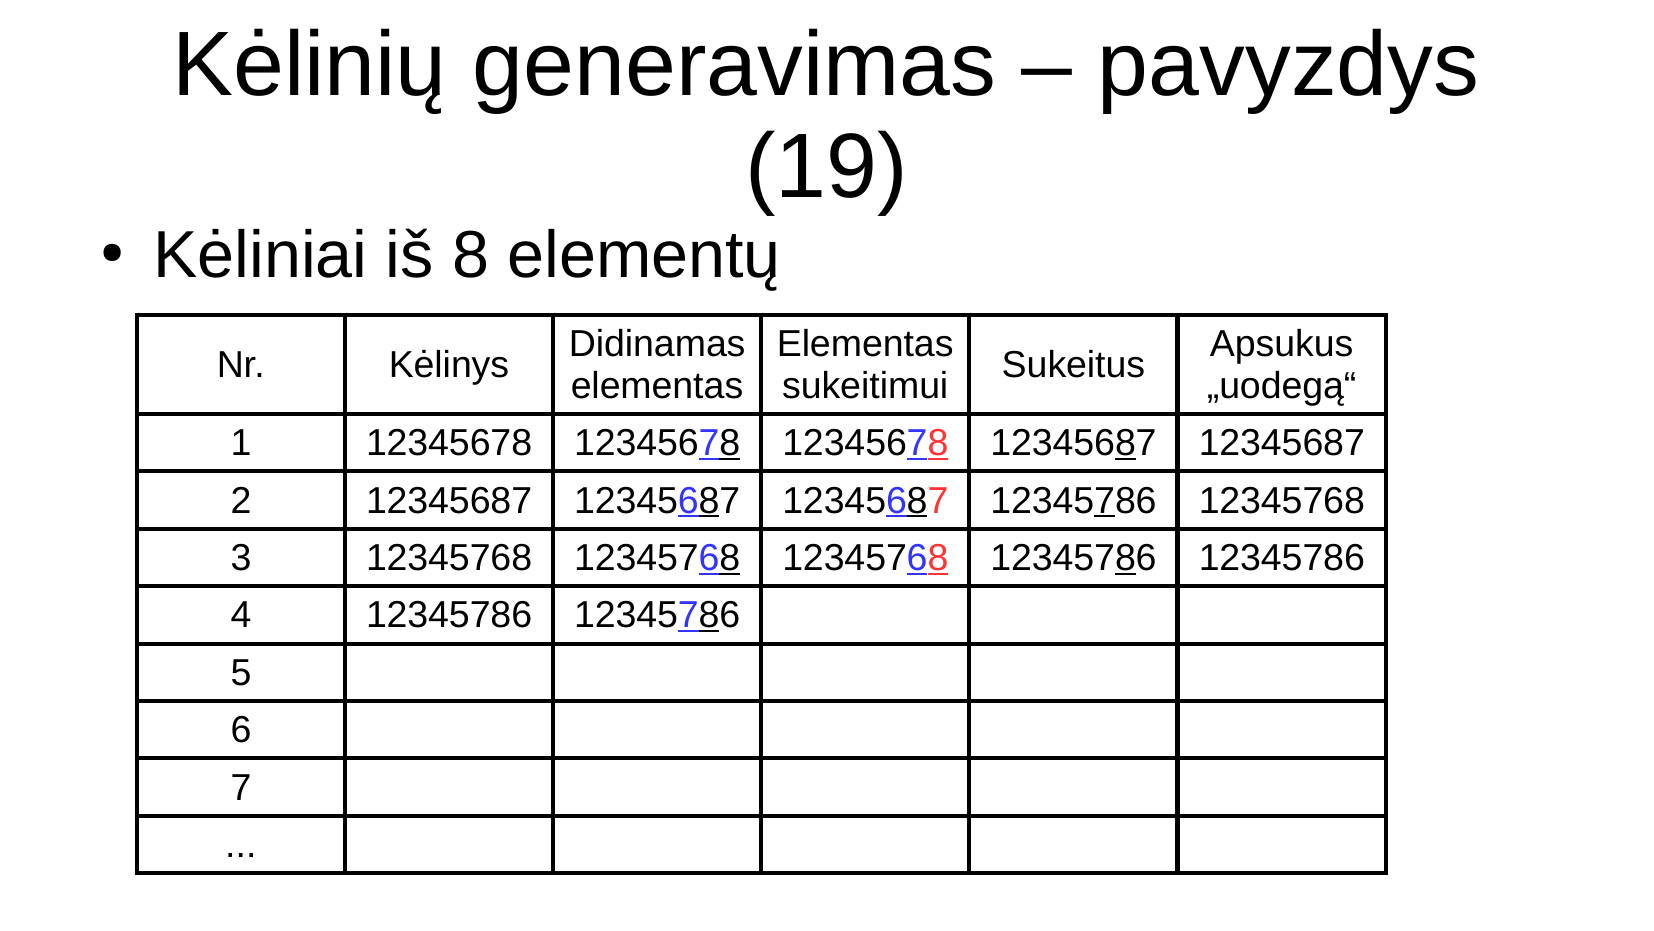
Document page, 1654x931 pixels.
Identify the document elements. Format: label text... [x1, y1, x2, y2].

table_cell 7 [139, 760, 343, 814]
table_header Nr. [139, 317, 343, 412]
table_cell [1180, 760, 1384, 814]
table_cell [971, 760, 1175, 814]
table_cell 12345768 [763, 531, 967, 584]
table_cell 12345786 [1180, 531, 1384, 584]
table_cell [971, 703, 1175, 756]
table_cell 12345678 [347, 416, 551, 469]
table_cell 12345687 [1180, 416, 1384, 469]
table_cell [763, 703, 967, 756]
table_cell 12345768 [1180, 473, 1384, 527]
table_cell [1180, 703, 1384, 756]
table_cell 5 [139, 646, 343, 699]
table_header Didinamas elementas [555, 317, 759, 412]
table_cell [763, 760, 967, 814]
table_cell 12345786 [555, 588, 759, 642]
table_cell 12345678 [763, 416, 967, 469]
list Kėliniai iš 8 elementų [82, 217, 1571, 757]
table_cell [763, 818, 967, 871]
table_cell [555, 646, 759, 699]
table_cell 12345768 [347, 531, 551, 584]
table_cell [555, 818, 759, 871]
table_header Apsukus „uodegą“ [1180, 317, 1384, 412]
table_cell [971, 646, 1175, 699]
table_cell [763, 588, 967, 642]
table_header Kėlinys [347, 317, 551, 412]
table_cell 1 [139, 416, 343, 469]
table_cell 12345687 [347, 473, 551, 527]
table_cell 12345786 [971, 531, 1175, 584]
table_cell [347, 760, 551, 814]
table_cell [555, 760, 759, 814]
table_cell [1180, 818, 1384, 871]
table_cell 12345768 [555, 531, 759, 584]
title Kėlinių generavimas – pavyzdys (19) [82, 12, 1571, 217]
table_cell [971, 588, 1175, 642]
table_cell 12345786 [971, 473, 1175, 527]
table_cell 3 [139, 531, 343, 584]
table_cell ... [139, 818, 343, 871]
table_cell 12345687 [971, 416, 1175, 469]
table_header Elementas sukeitimui [763, 317, 967, 412]
table_cell [1180, 588, 1384, 642]
table_cell [555, 703, 759, 756]
table_cell [763, 646, 967, 699]
table_cell 12345687 [555, 473, 759, 527]
table_cell [971, 818, 1175, 871]
table_cell 4 [139, 588, 343, 642]
table_cell 12345786 [347, 588, 551, 642]
table_cell [347, 818, 551, 871]
table_cell [1180, 646, 1384, 699]
table_cell 12345678 [555, 416, 759, 469]
table_cell 12345687 [763, 473, 967, 527]
table_header Sukeitus [971, 317, 1175, 412]
table_cell 2 [139, 473, 343, 527]
table_cell [347, 646, 551, 699]
table_cell [347, 703, 551, 756]
table_cell 6 [139, 703, 343, 756]
